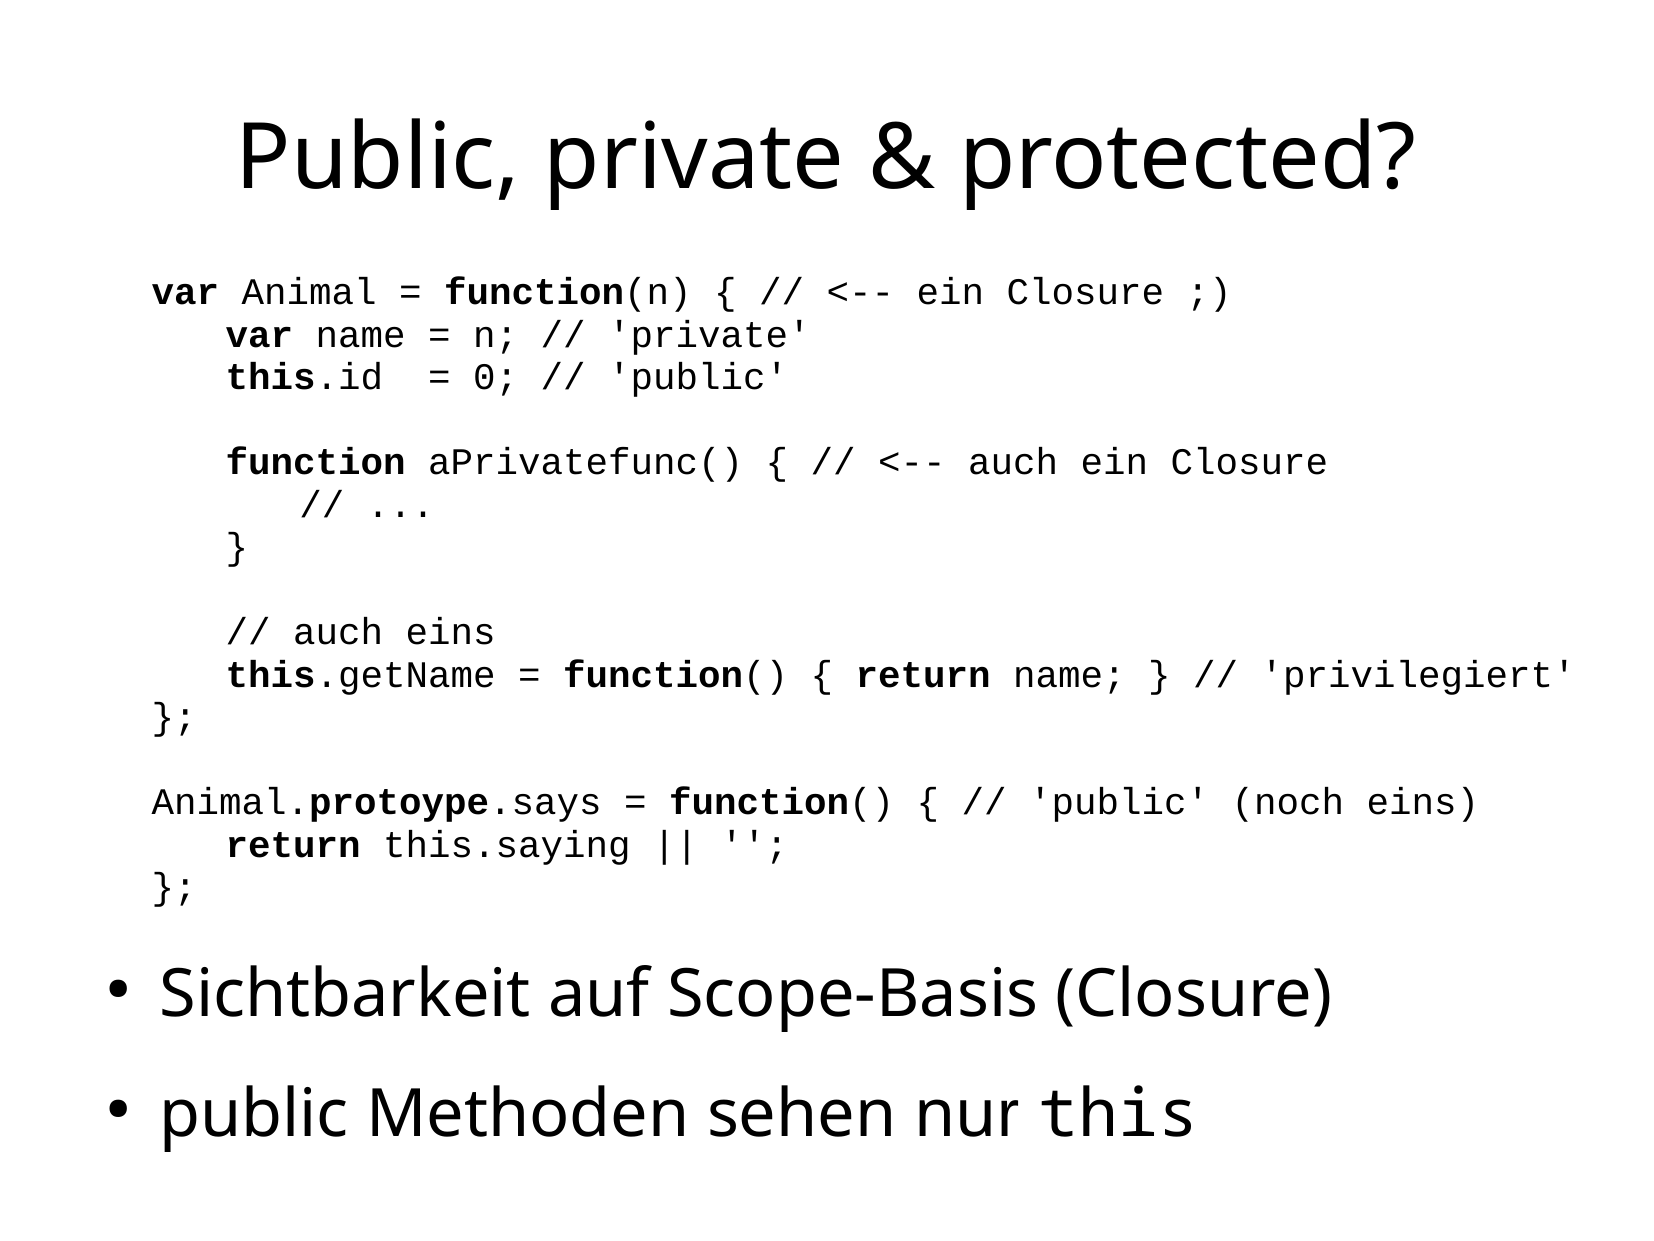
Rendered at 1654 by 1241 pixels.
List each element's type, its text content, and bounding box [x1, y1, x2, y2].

title Public, private & protected? [82, 49, 1571, 257]
list Sichtbarkeit auf Scope-Basis (Closure) public Methoden sehen nur this [88, 944, 1577, 1152]
text_box var Animal = function(n) { // <-- ein Closure ;) var name = n; // 'private' this.id = 0; // 'public' function aPrivatefunc() { // <-- auch ein Closure // ... } // auch eins this.getName = function() { return name; } // 'privilegiert' }; Animal.protoype.says = function() { // 'public' (noch eins) return this.saying || ''; }; [136, 265, 1591, 919]
